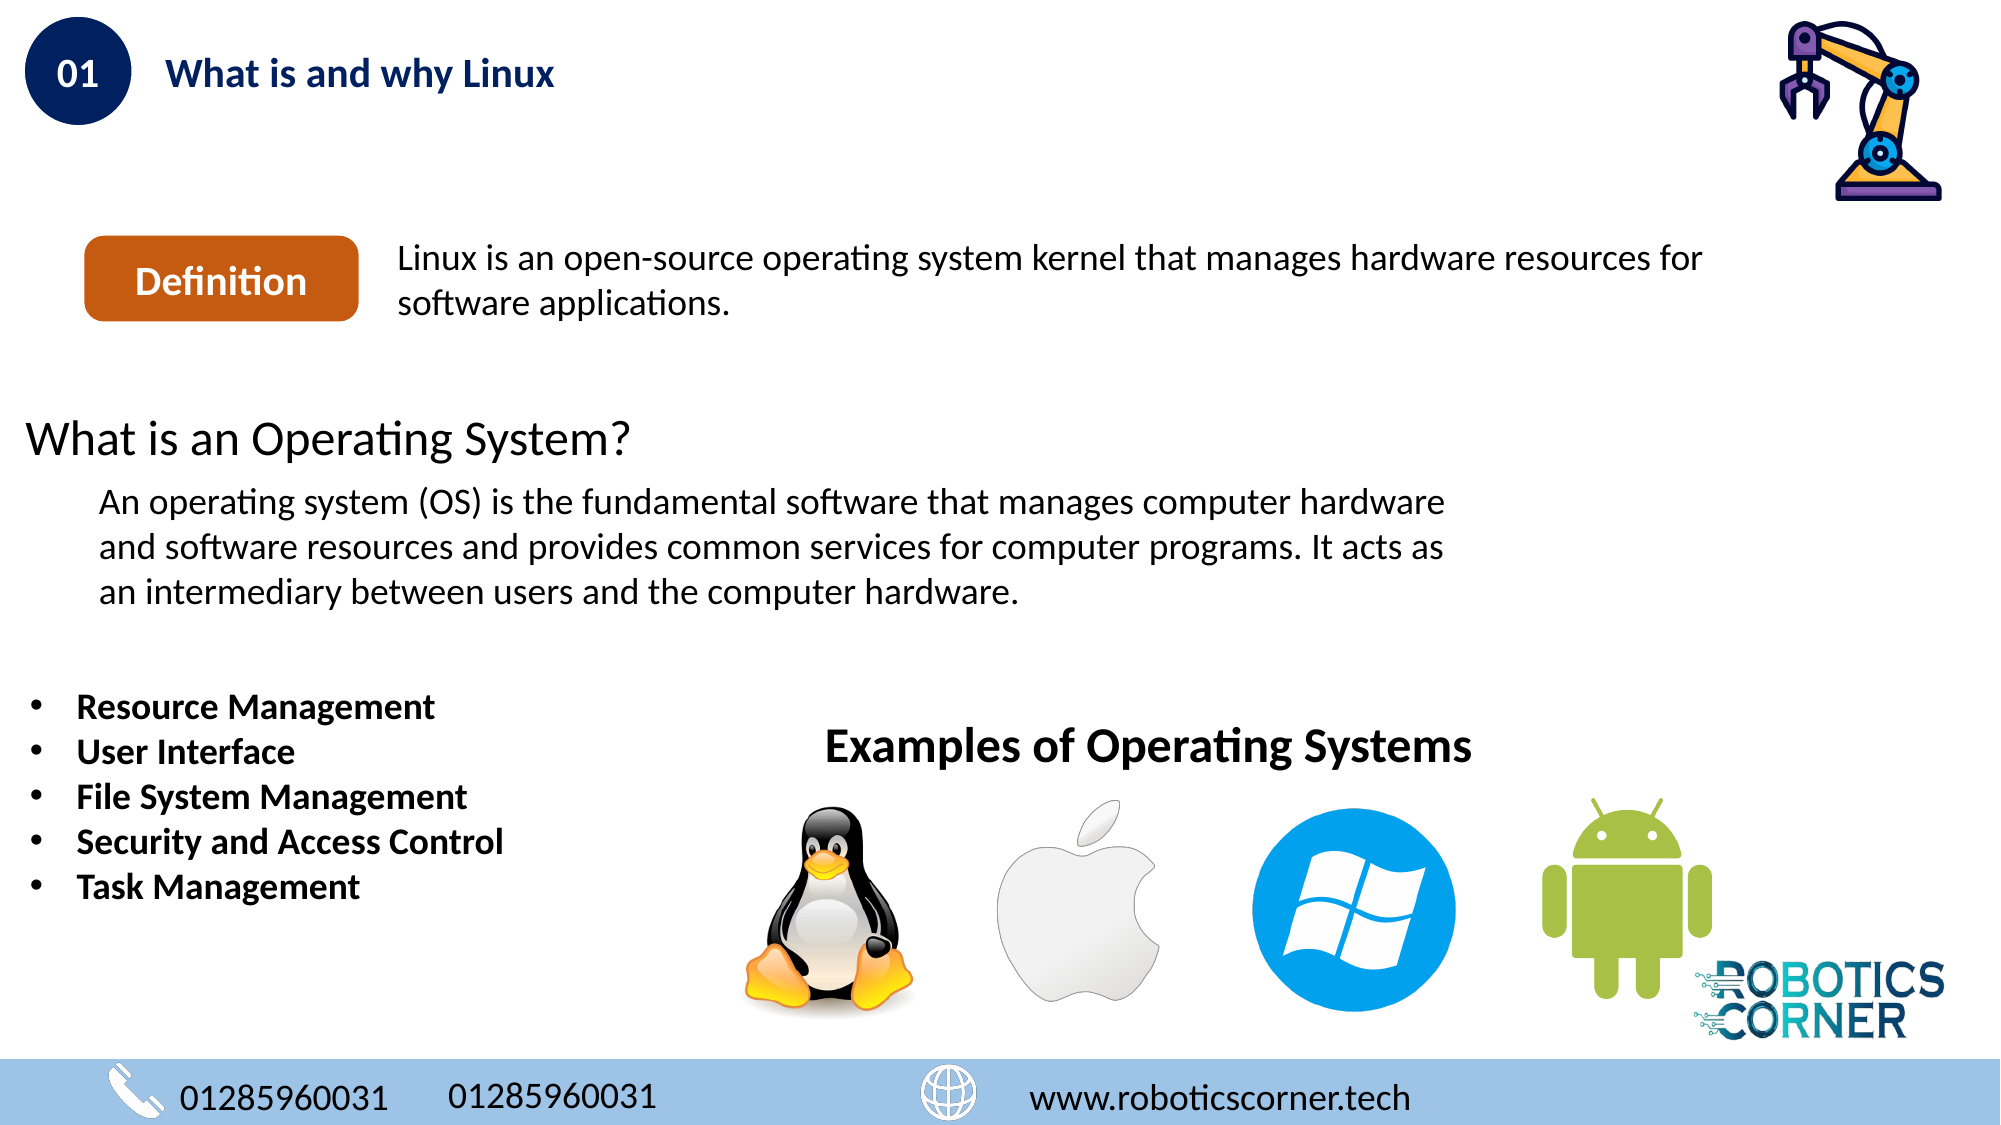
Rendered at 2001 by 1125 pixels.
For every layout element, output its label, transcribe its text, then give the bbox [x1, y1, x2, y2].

text_box [170, 1059, 915, 1125]
text_box www.roboticscorner.tech [1015, 1065, 1575, 1125]
text_box What is and why Linux [150, 38, 621, 103]
text_box 01 [22, 14, 134, 128]
text_box What is an Operating System? [11, 398, 647, 472]
text_box [1953, 1059, 2000, 1125]
text_box 01285960031 [165, 1065, 477, 1125]
text_box Examples of Operating Systems [810, 705, 1758, 780]
picture [915, 1059, 981, 1125]
text_box An operating system (OS) is the fundamental software that manages computer hardware and software resources and provides common services for computer programs. It acts as an intermediary between users and the computer hardware. [84, 470, 1500, 620]
picture [727, 789, 930, 1031]
picture [103, 1057, 170, 1124]
text_box [981, 1059, 1680, 1125]
picture [1526, 798, 1953, 1125]
text_box Definition [84, 235, 359, 322]
text_box 01285960031 [433, 1064, 765, 1124]
picture [1228, 784, 1480, 1036]
text_box Linux is an open-source operating system kernel that manages hardware resources for software applications. [383, 226, 1840, 331]
text_box Resource Management User Interface File System Management Security and Access Control Task Management [15, 675, 613, 915]
picture [976, 798, 1182, 1003]
text_box [0, 1059, 165, 1125]
picture [1771, 21, 1950, 201]
